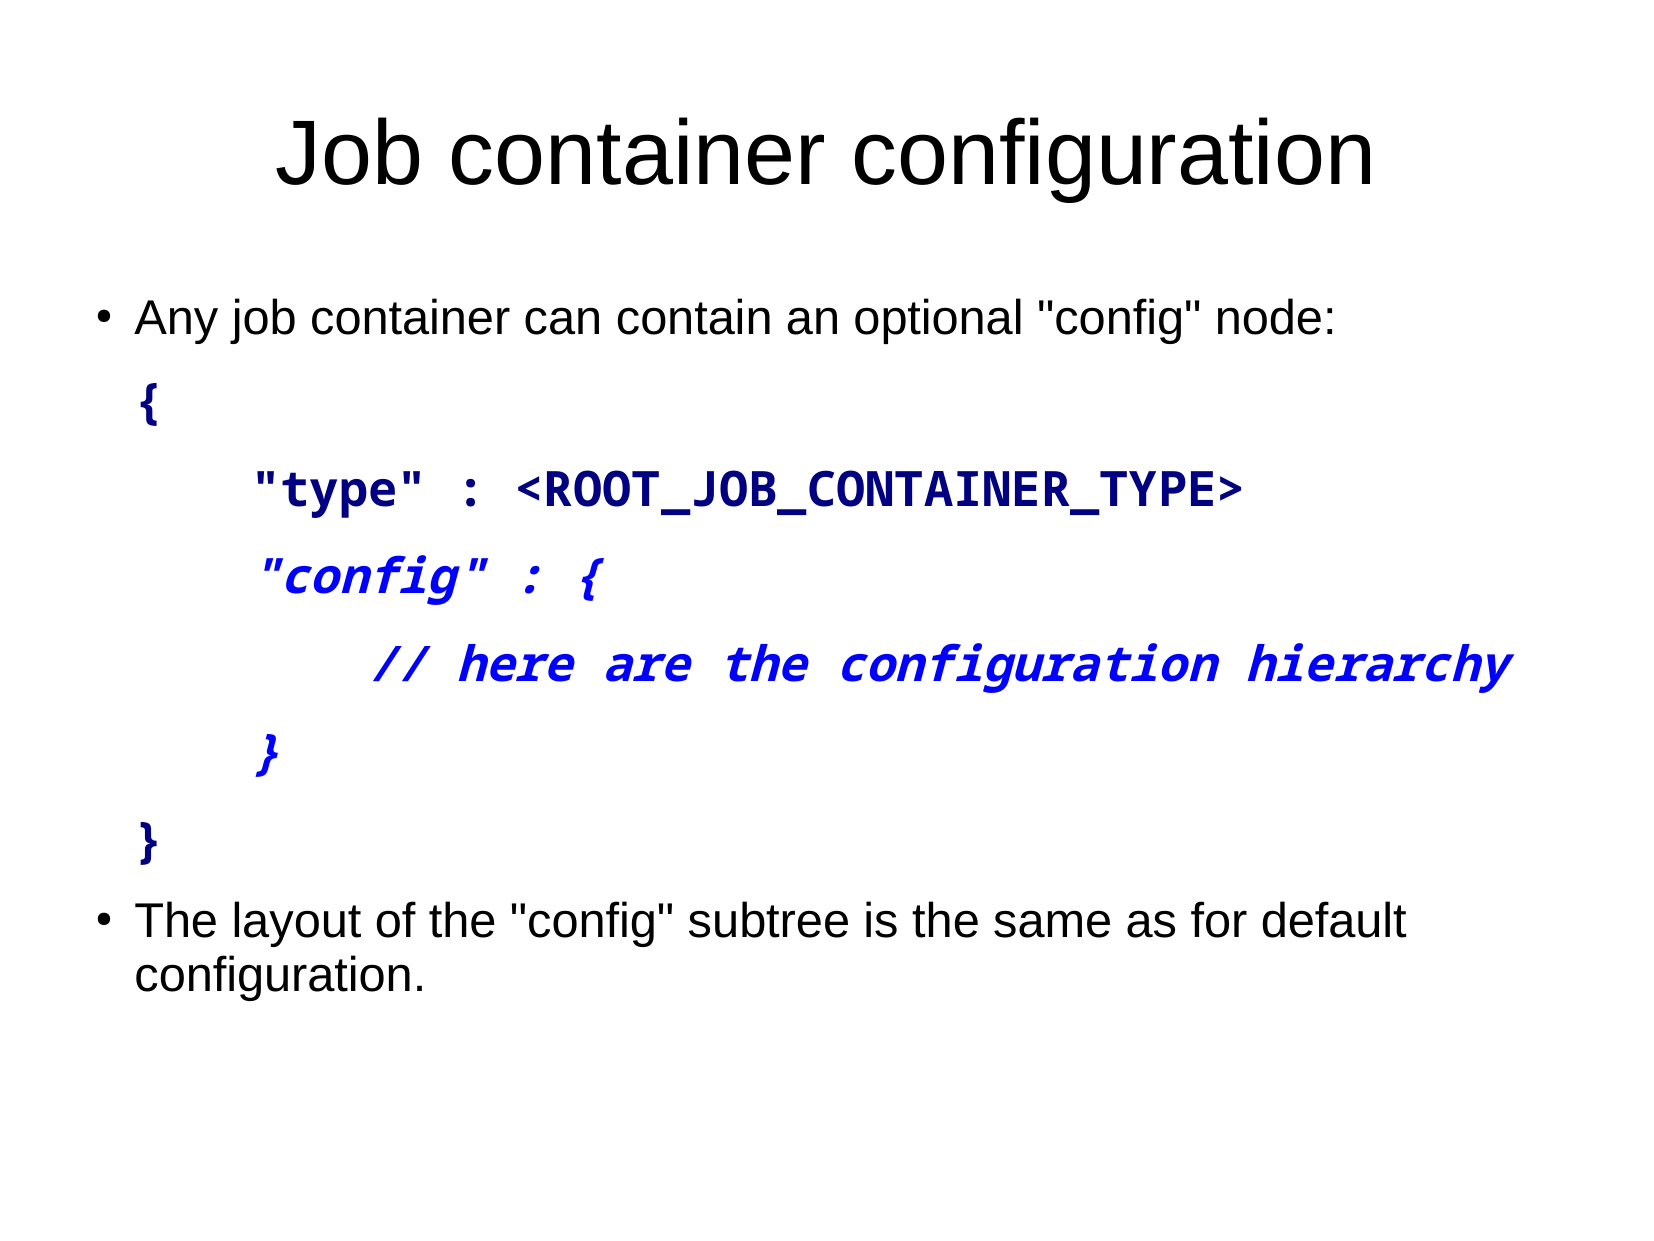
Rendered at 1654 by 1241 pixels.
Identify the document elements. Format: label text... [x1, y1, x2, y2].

title Job container configuration [82, 49, 1571, 257]
list Any job container can contain an optional "config" node: { "type" : <ROOT_JOB_CONTAINER_TYPE> "config" : { // here are the configuration hierarchy } } The layout of the "config" subtree is the same as for default configuration. [82, 290, 1571, 1010]
